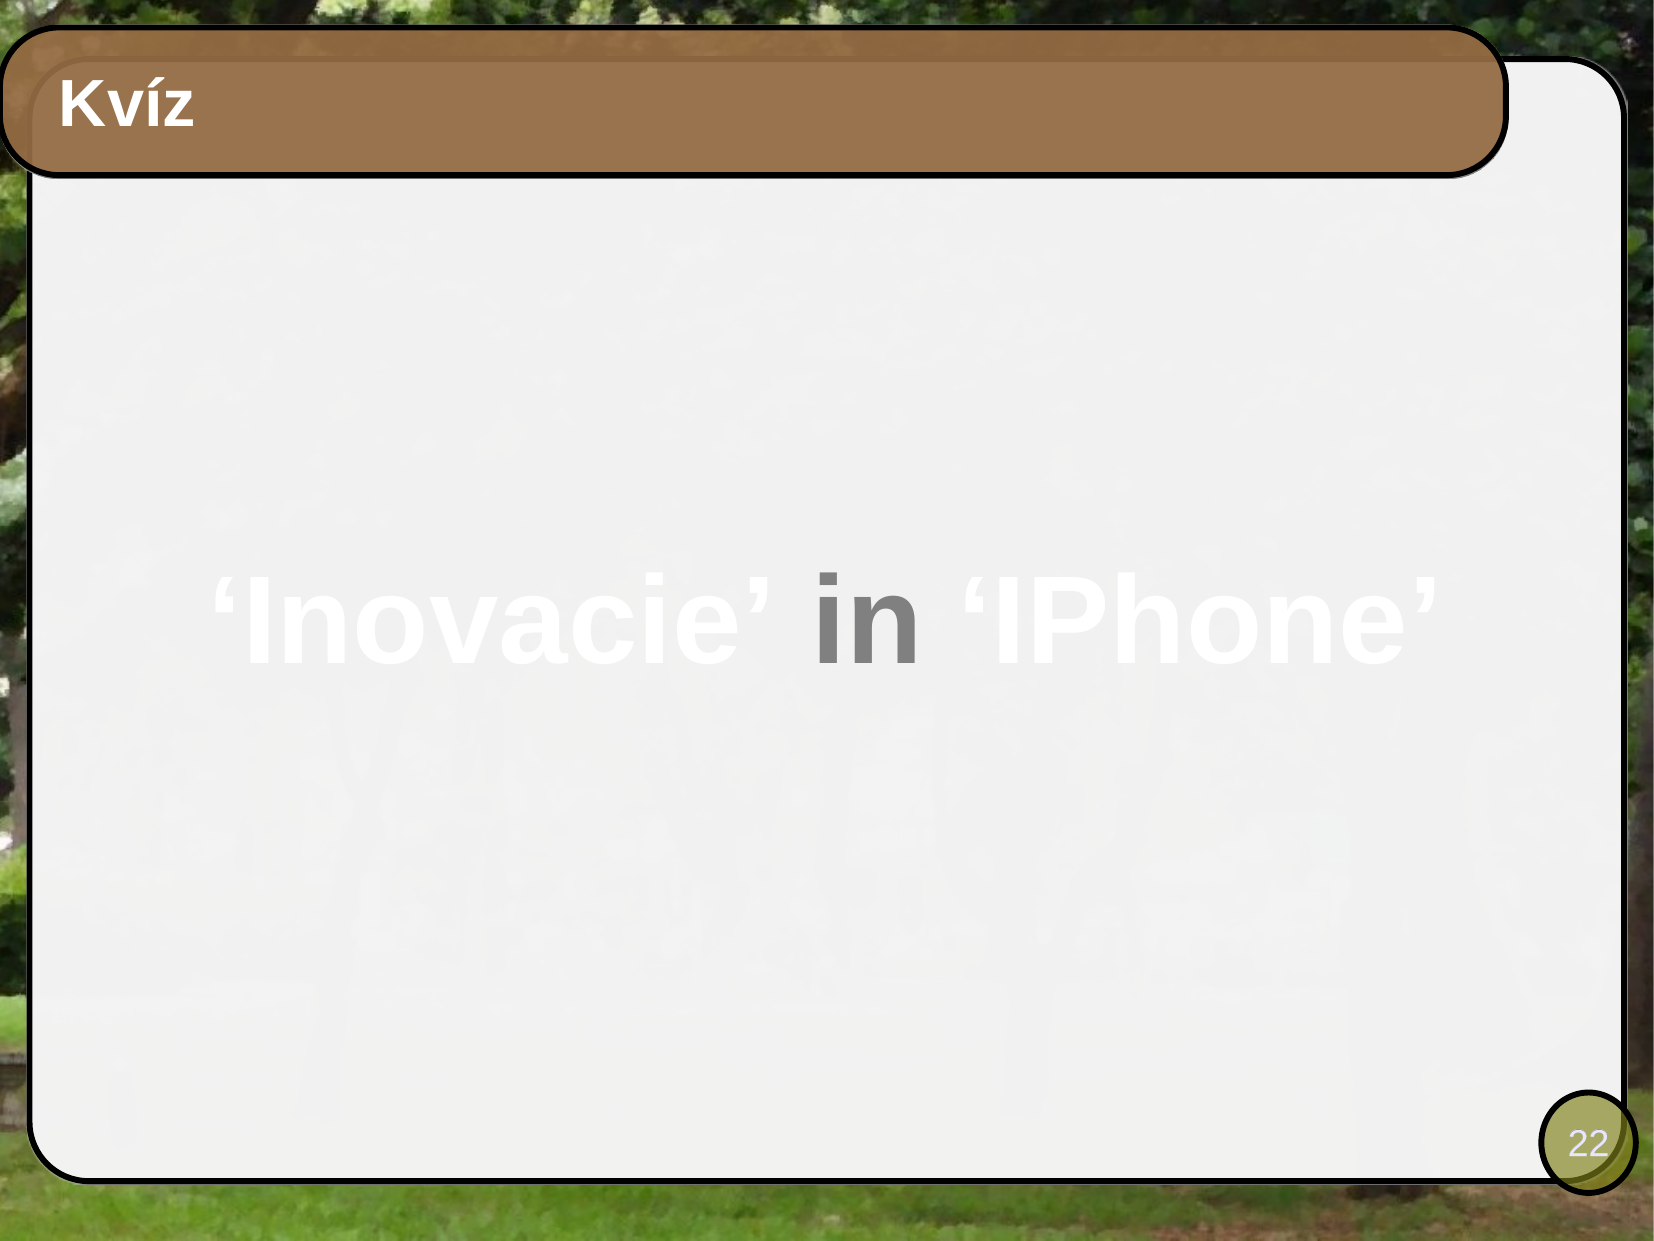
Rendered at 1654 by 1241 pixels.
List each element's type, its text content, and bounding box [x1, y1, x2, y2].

picture [0, 0, 1654, 1241]
title Kvíz [59, 29, 1447, 178]
text_box ‘Inovacie’ in ‘IPhone’ [192, 542, 1461, 698]
